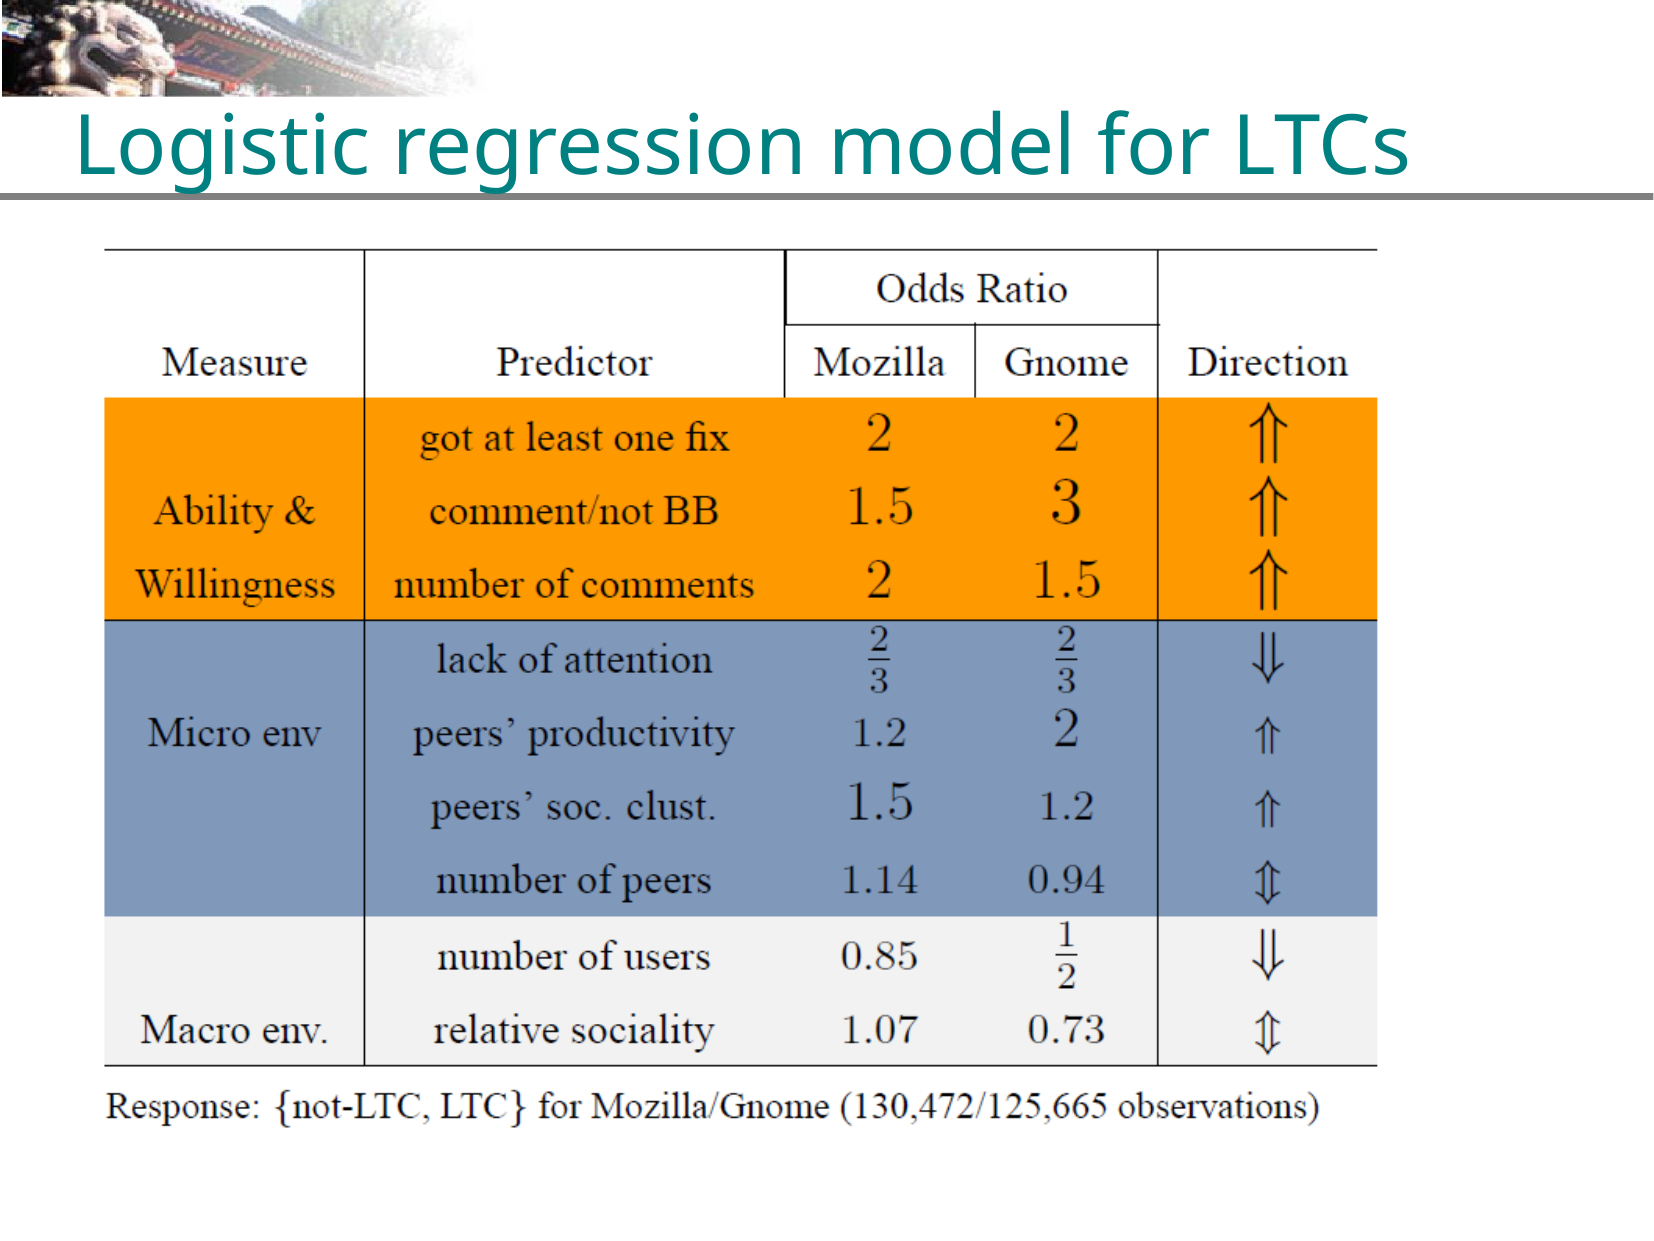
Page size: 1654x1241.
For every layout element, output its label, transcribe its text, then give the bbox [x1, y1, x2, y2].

title Logistic regression model for LTCs [58, 82, 1583, 199]
picture [0, 0, 524, 97]
picture [75, 229, 1415, 1134]
